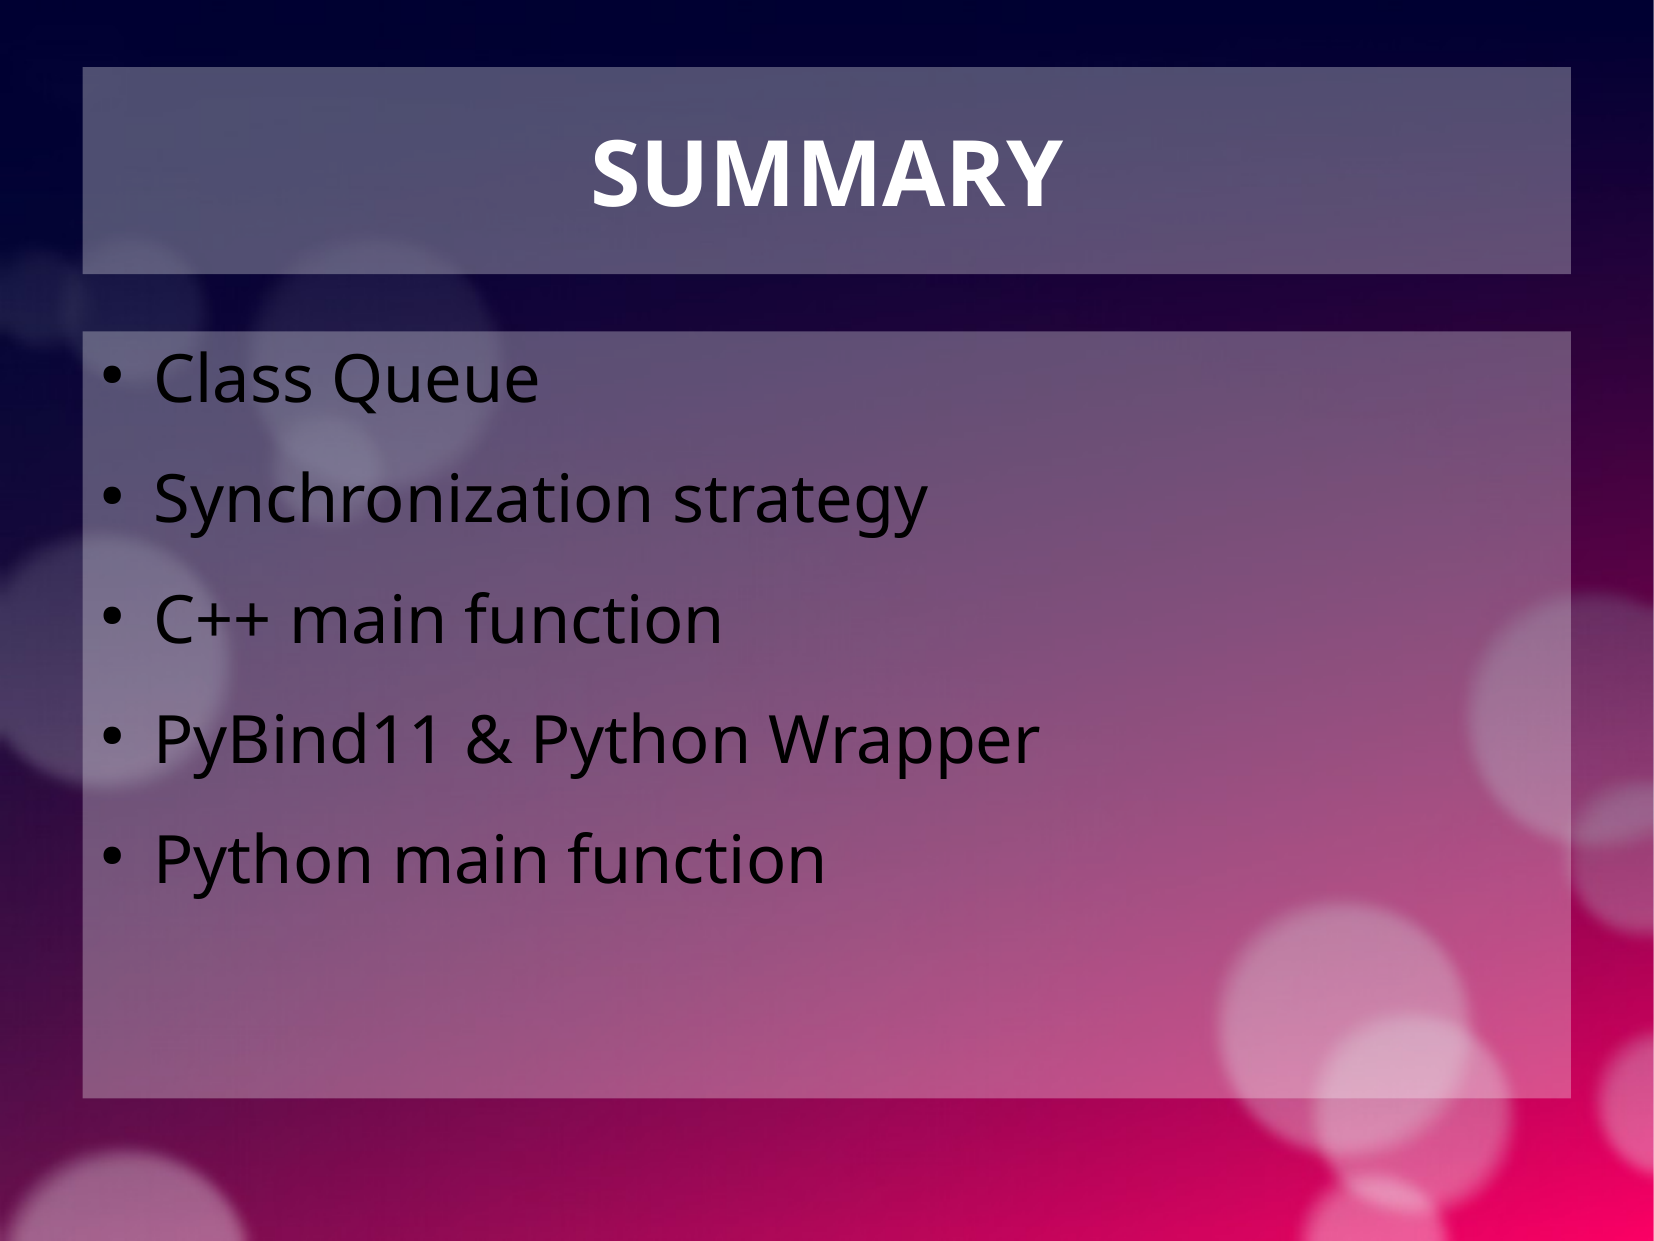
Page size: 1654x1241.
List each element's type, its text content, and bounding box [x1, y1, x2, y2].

title SUMMARY [82, 67, 1571, 275]
picture [0, 0, 1654, 1241]
list Class Queue Synchronization strategy C++ main function PyBind11 & Python Wrapper Python main function [82, 331, 1571, 1099]
